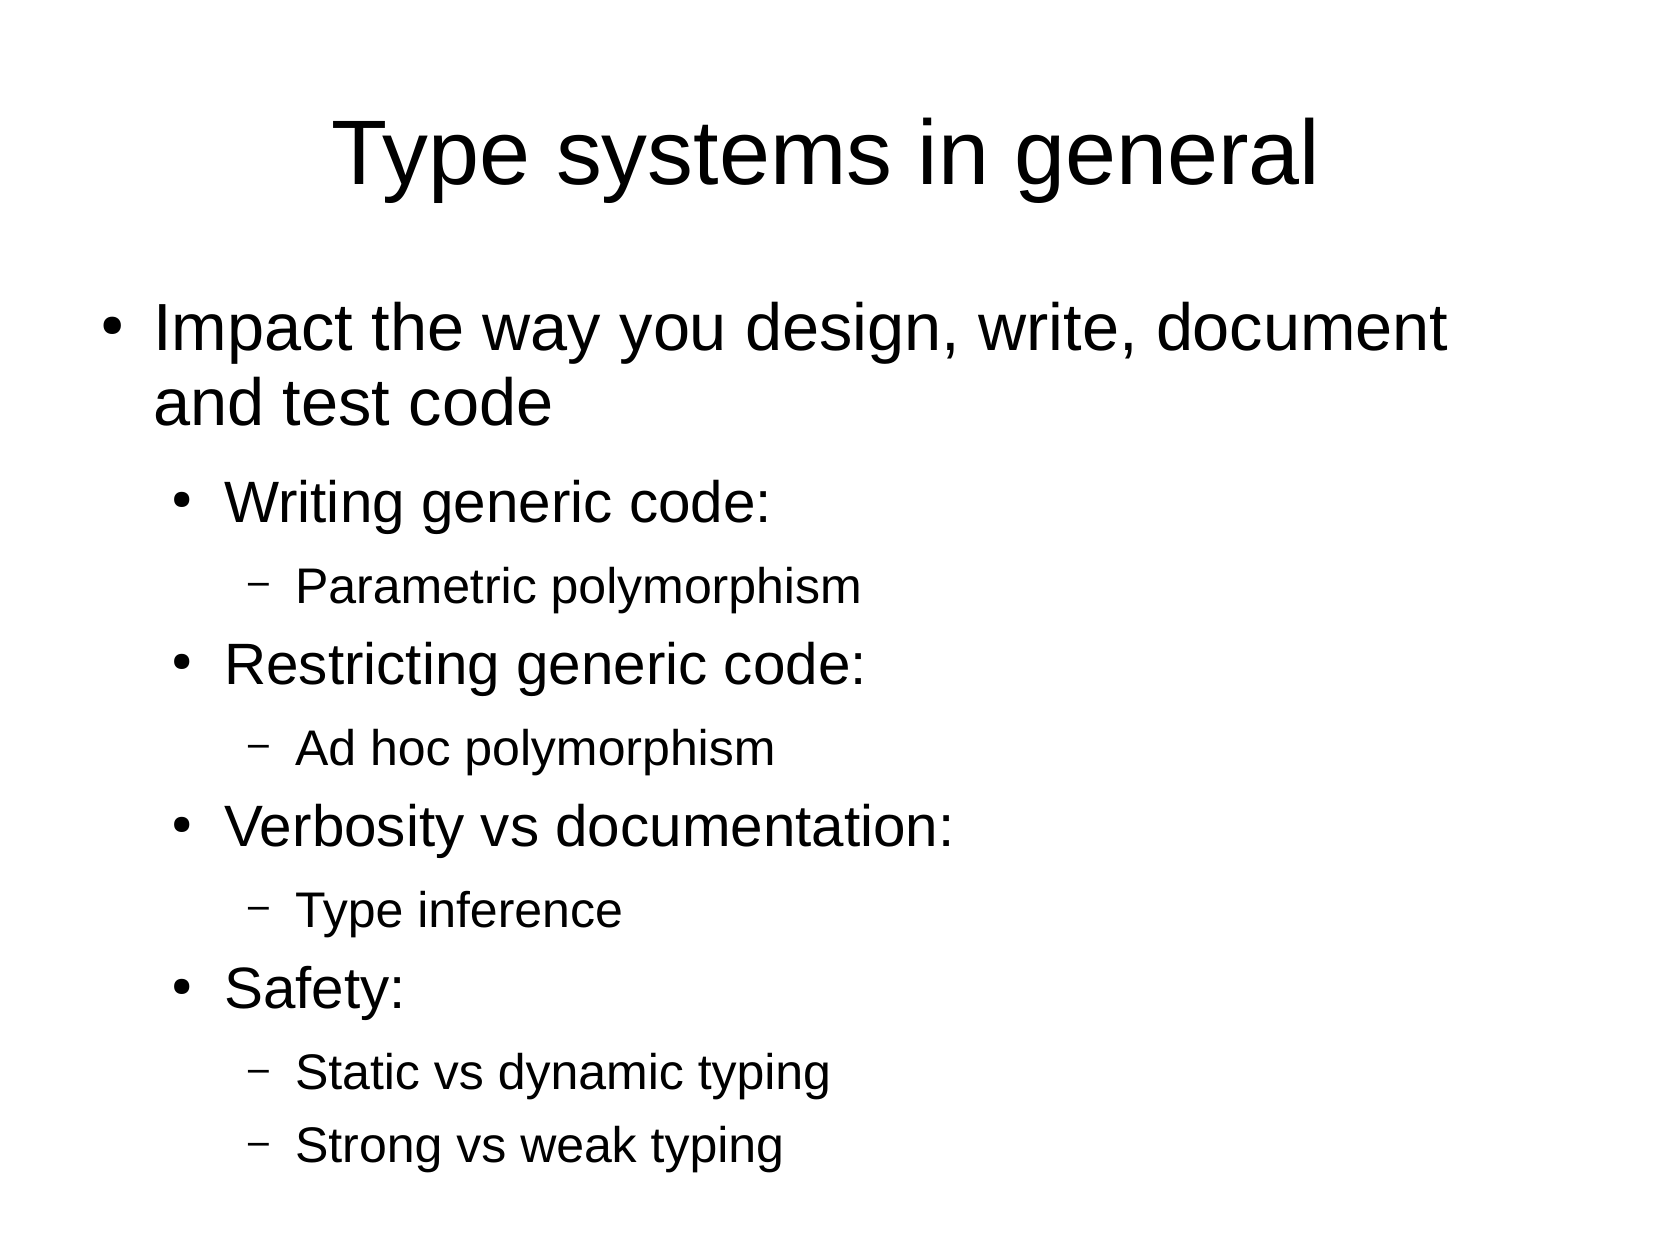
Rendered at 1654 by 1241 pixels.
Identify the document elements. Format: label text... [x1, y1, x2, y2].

title Type systems in general [82, 56, 1571, 250]
list Impact the way you design, write, document and test code Writing generic code: Parametric polymorphism Restricting generic code: Ad hoc polymorphism Verbosity vs documentation: Type inference Safety: Static vs dynamic typing Strong vs weak typing [82, 290, 1571, 1174]
